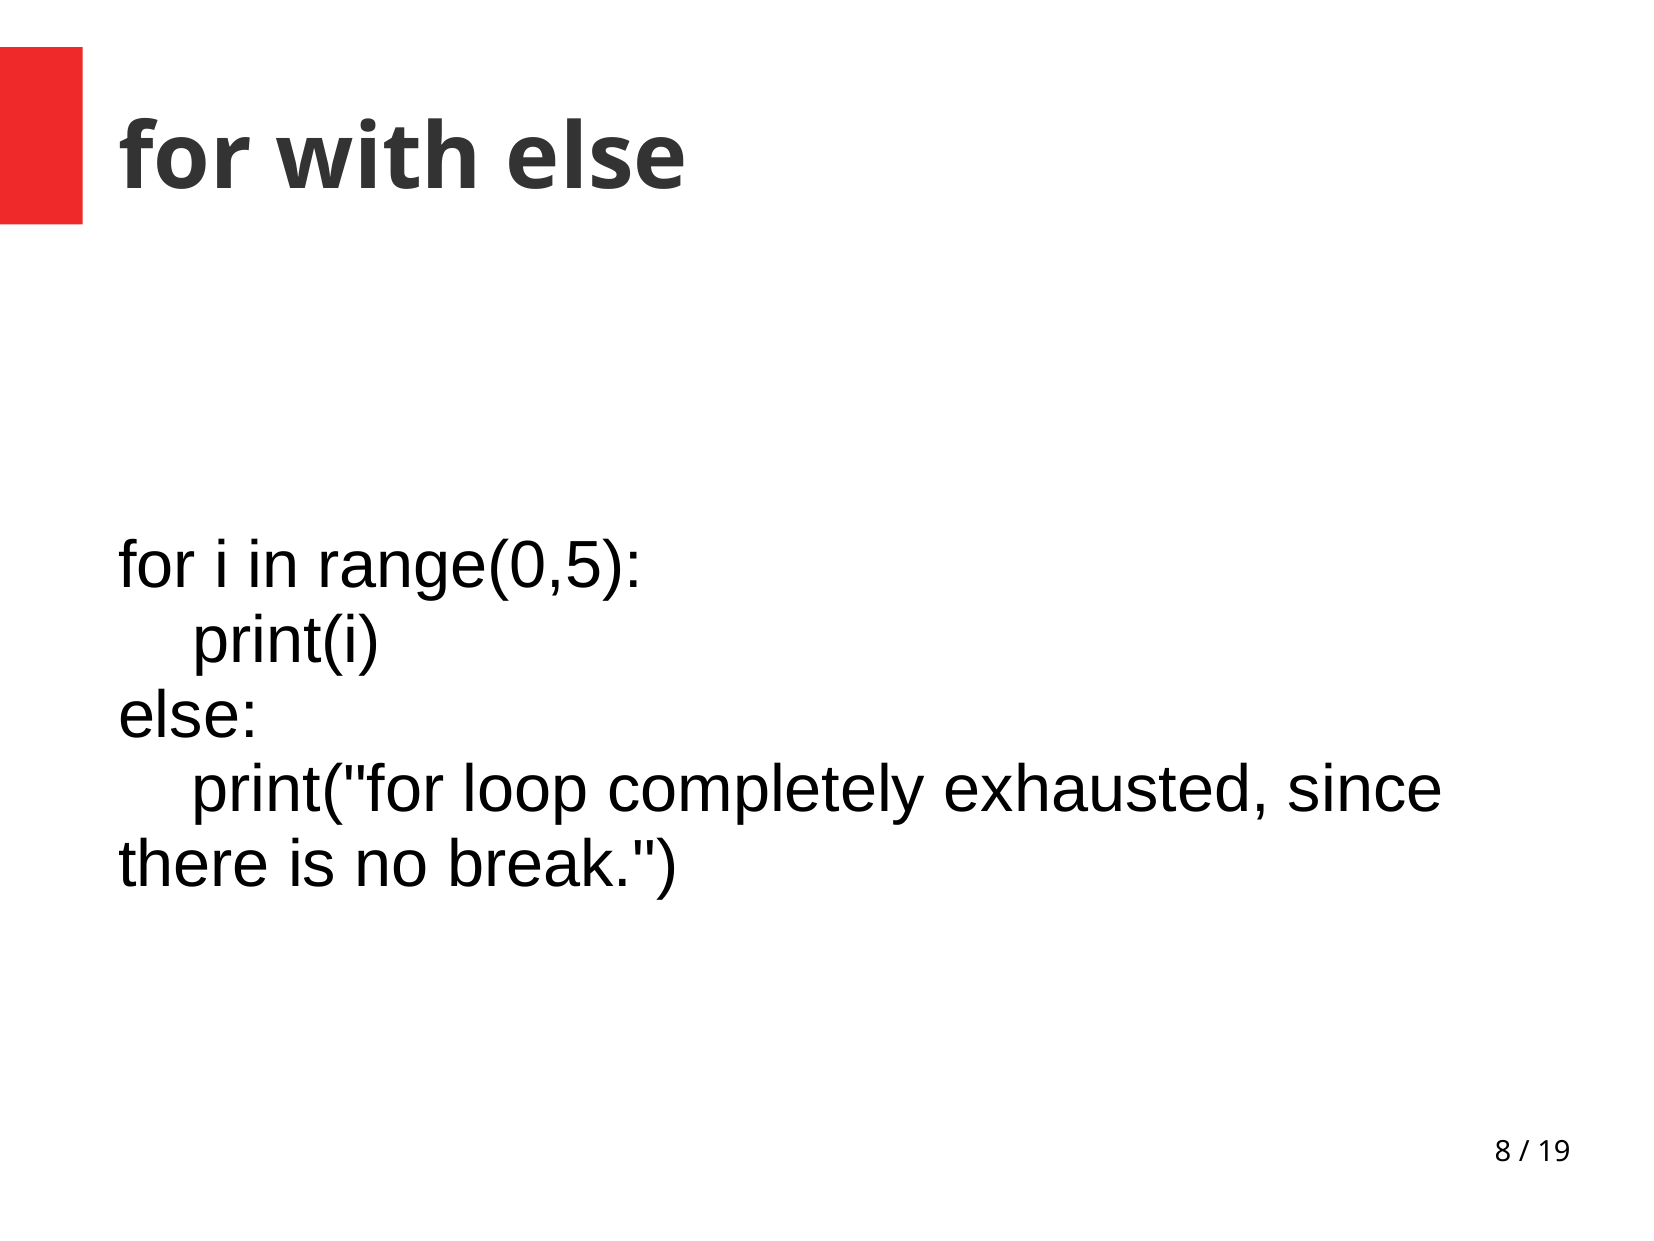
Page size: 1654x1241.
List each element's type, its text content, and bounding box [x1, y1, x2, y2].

title for with else [118, 49, 1571, 257]
subtitle for i in range(0,5): print(i) else: print("for loop completely exhausted, since there is no break.") [118, 354, 1536, 1074]
